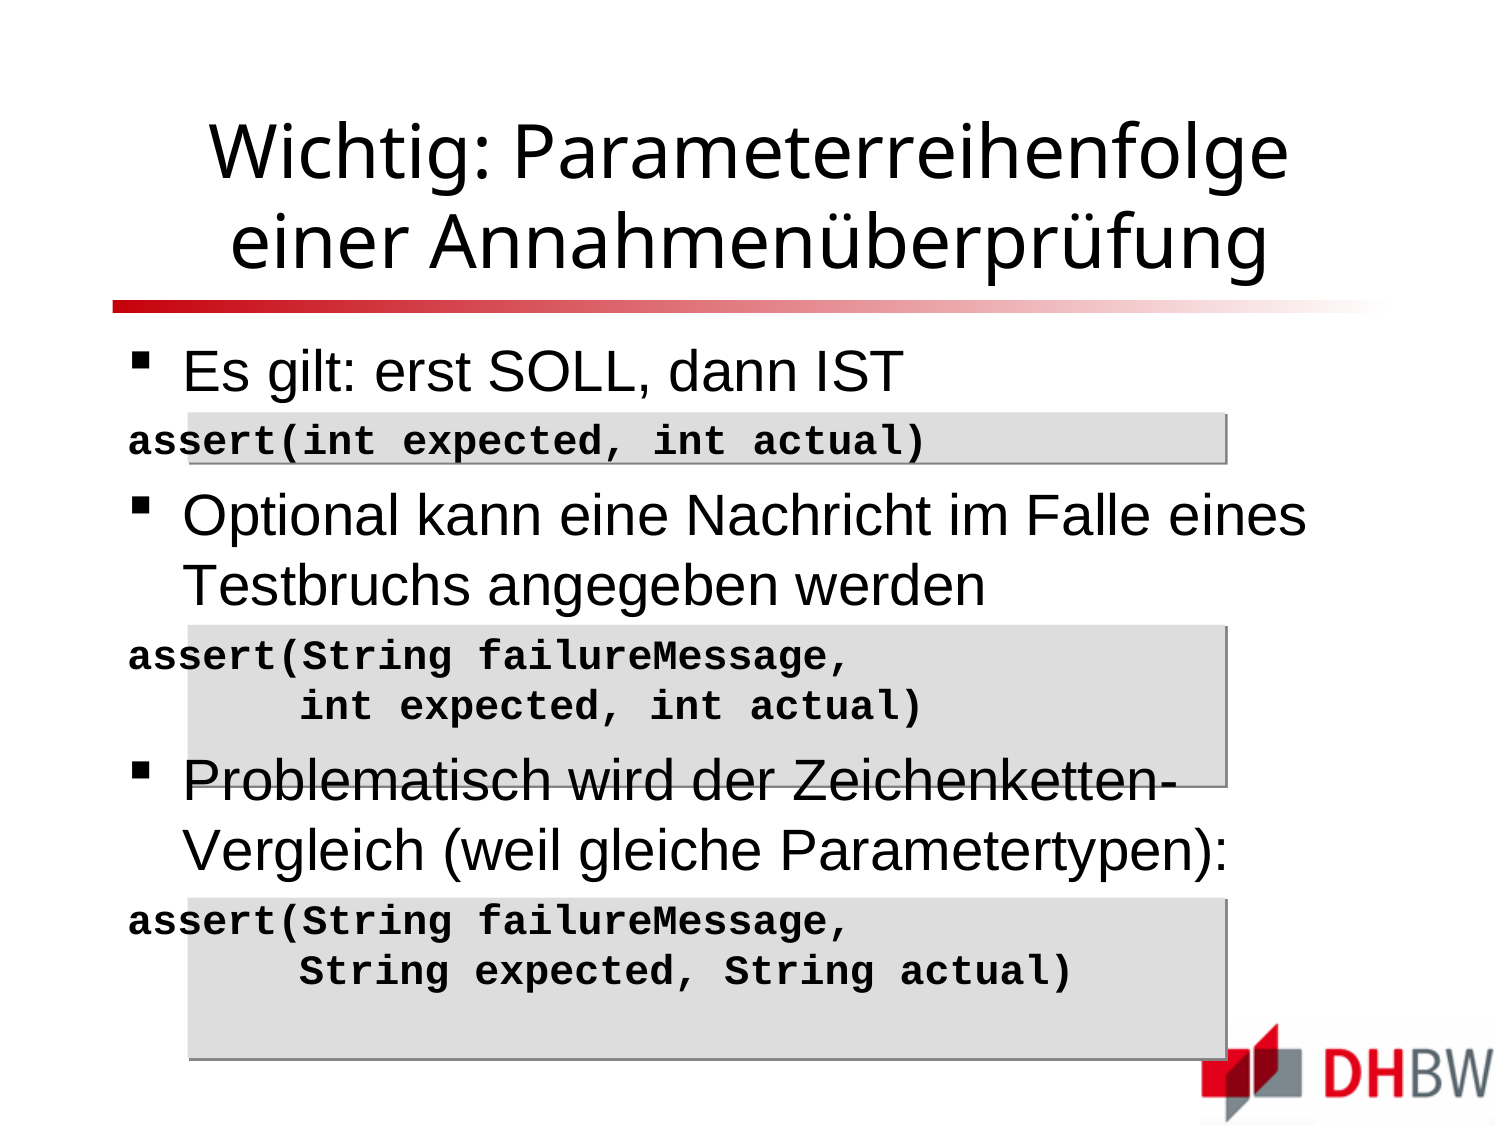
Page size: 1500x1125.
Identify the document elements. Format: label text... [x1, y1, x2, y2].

text_box [187, 1051, 1226, 1059]
list Es gilt: erst SOLL, dann IST assert(int expected, int actual) Optional kann eine Nachricht im Falle eines Testbruchs angegeben werden assert(String failureMessage, int expected, int actual) Problematisch wird der Zeichenketten-Vergleich (weil gleiche Parametertypen): assert(String failureMessage, String expected, String actual) [112, 337, 1388, 1051]
title Wichtig: Parameterreihenfolge einer Annahmenüberprüfung [112, 50, 1388, 337]
picture [1200, 1021, 1495, 1125]
